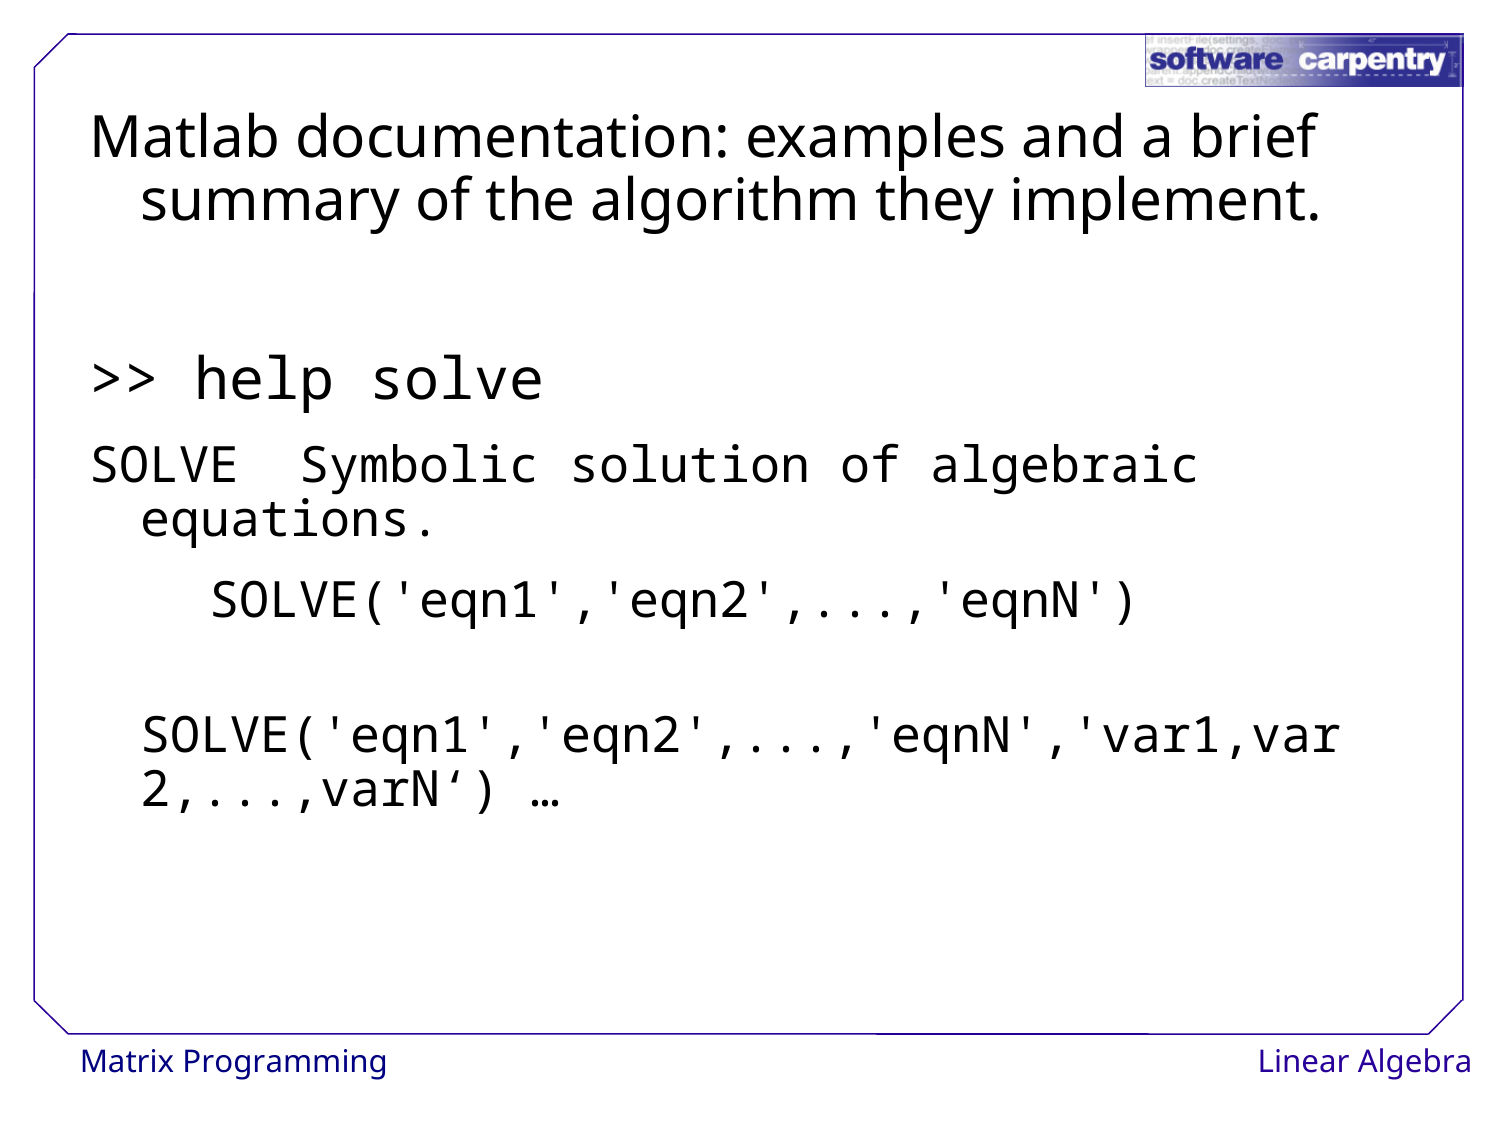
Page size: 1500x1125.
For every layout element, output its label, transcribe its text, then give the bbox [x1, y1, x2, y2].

picture [1145, 33, 1464, 87]
list Matlab documentation: examples and a brief summary of the algorithm they implement. >> help solve SOLVE Symbolic solution of algebraic equations. SOLVE('eqn1','eqn2',...,'eqnN') SOLVE('eqn1','eqn2',...,'eqnN','var1,var2,...,varN‘) … [75, 99, 1363, 1013]
